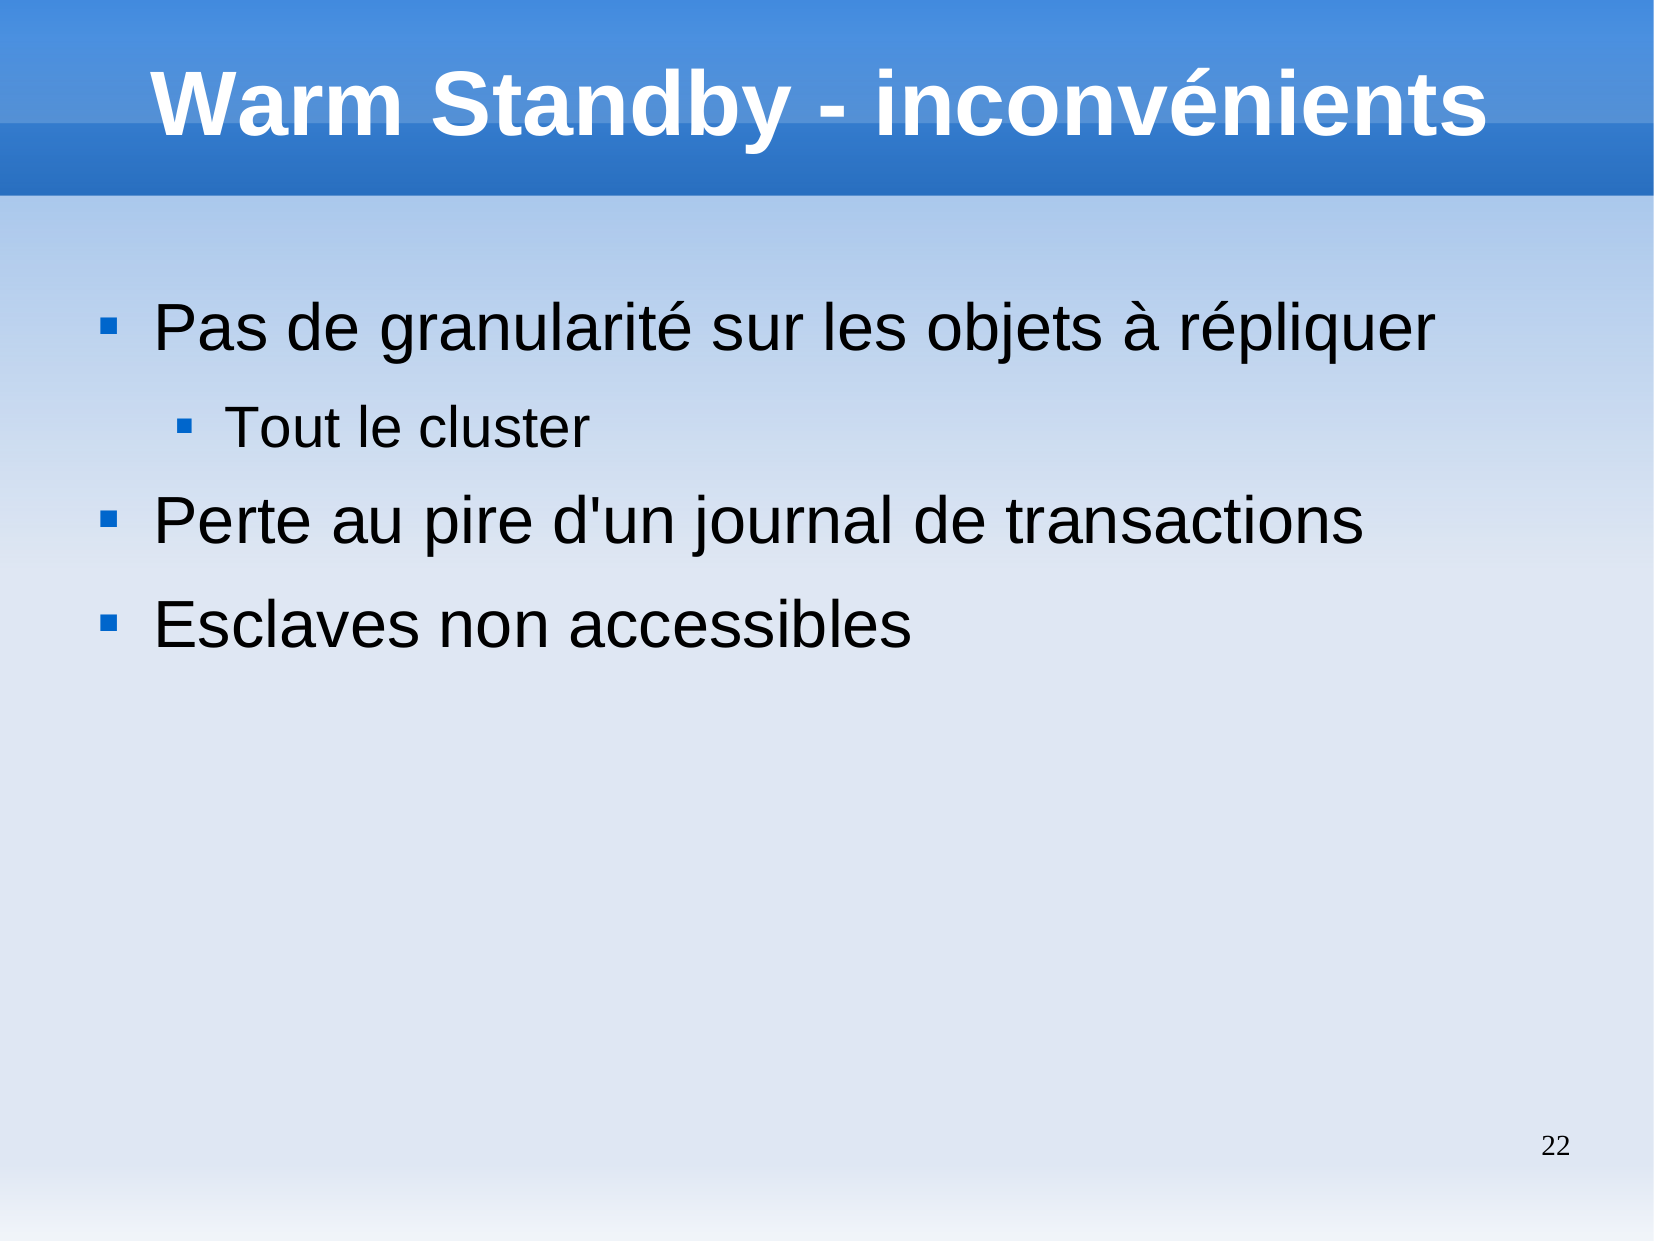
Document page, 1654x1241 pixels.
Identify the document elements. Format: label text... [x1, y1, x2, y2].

list Pas de granularité sur les objets à répliquer Tout le cluster Perte au pire d'un journal de transactions Esclaves non accessibles [82, 290, 1571, 1094]
title Warm Standby - inconvénients [76, 7, 1565, 200]
picture [0, 0, 1654, 1241]
